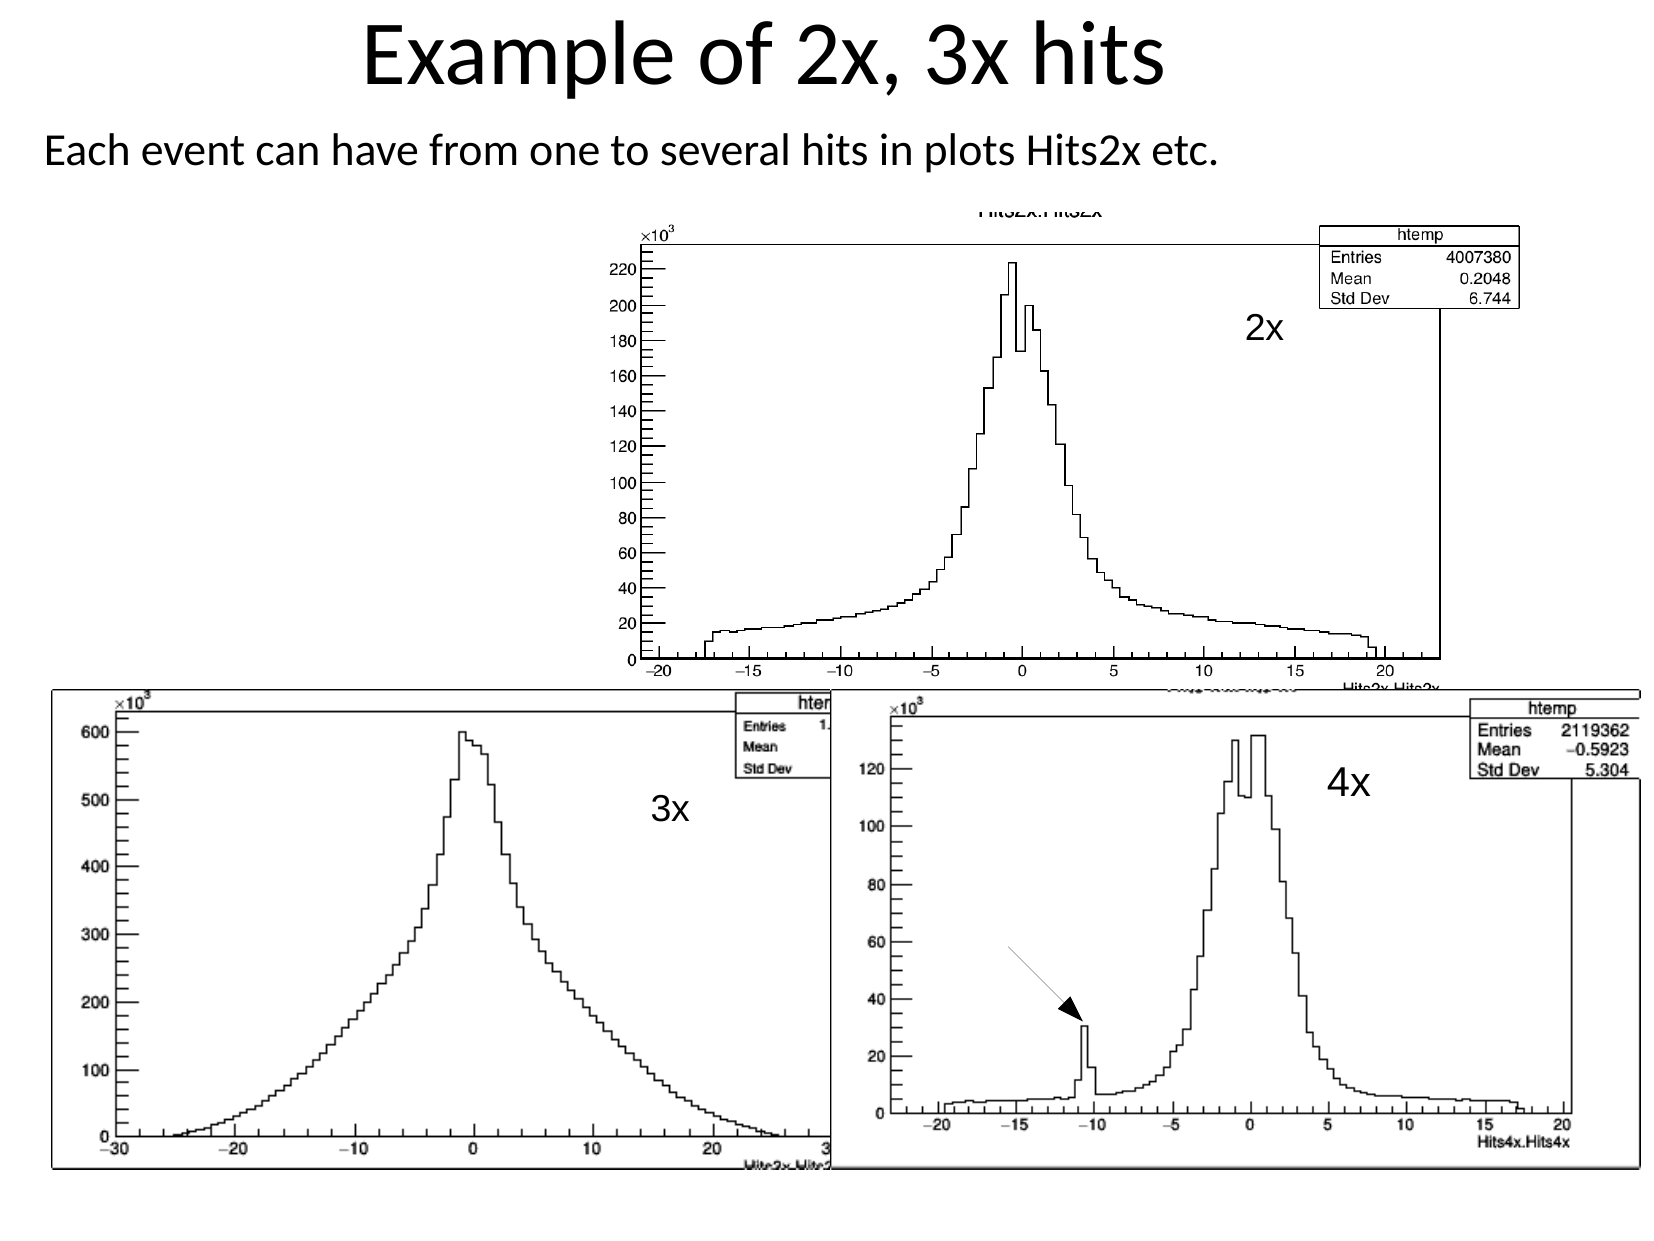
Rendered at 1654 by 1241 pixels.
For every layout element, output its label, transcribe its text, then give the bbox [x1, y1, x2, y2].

text_box 3x [635, 776, 705, 855]
text_box 2x [1230, 295, 1300, 374]
text_box 4x [1312, 747, 1470, 837]
picture [51, 238, 1641, 1171]
text_box Each event can have from one to several hits in plots Hits2x etc. [29, 112, 1654, 238]
text_box Example of 2x, 3x hits [44, 0, 1485, 112]
